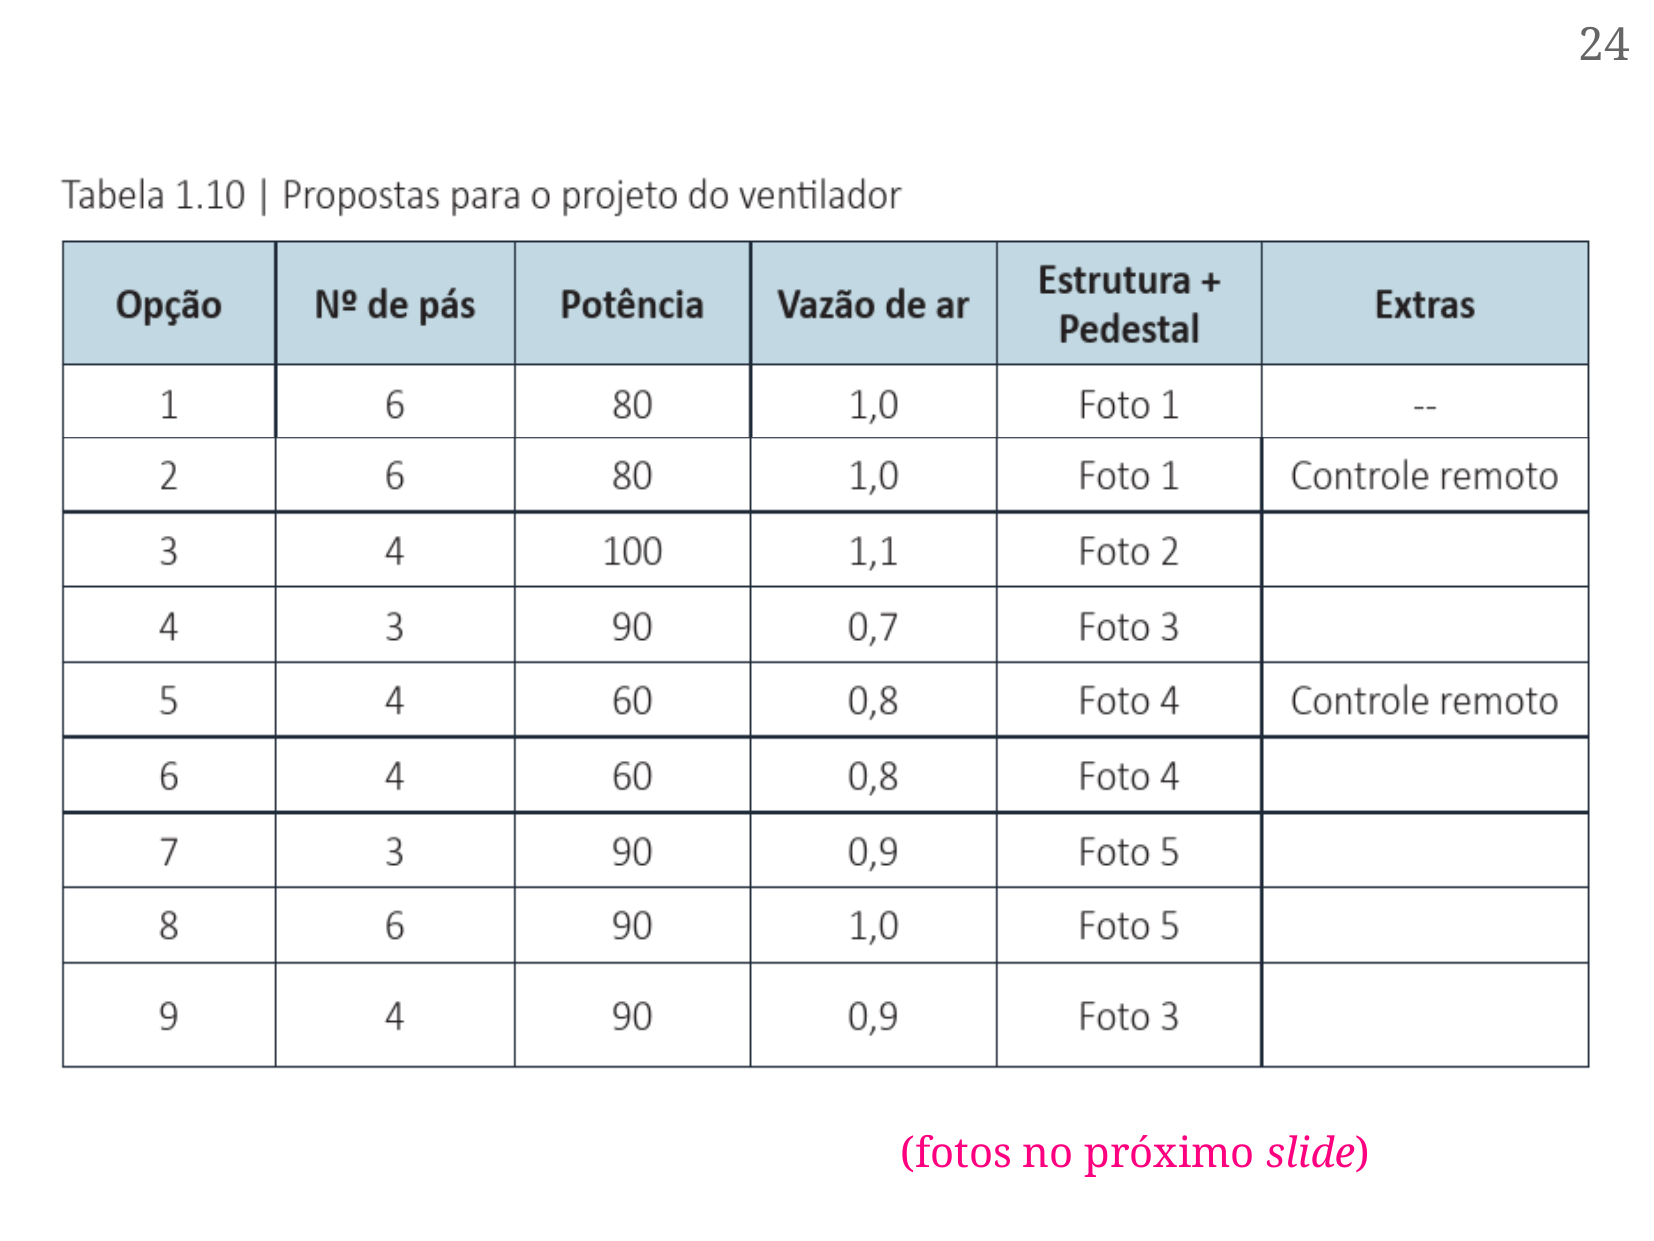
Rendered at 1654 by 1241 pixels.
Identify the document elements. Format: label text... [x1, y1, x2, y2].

text_box (fotos no próximo slide) [885, 1115, 1385, 1188]
picture [59, 171, 1597, 1072]
